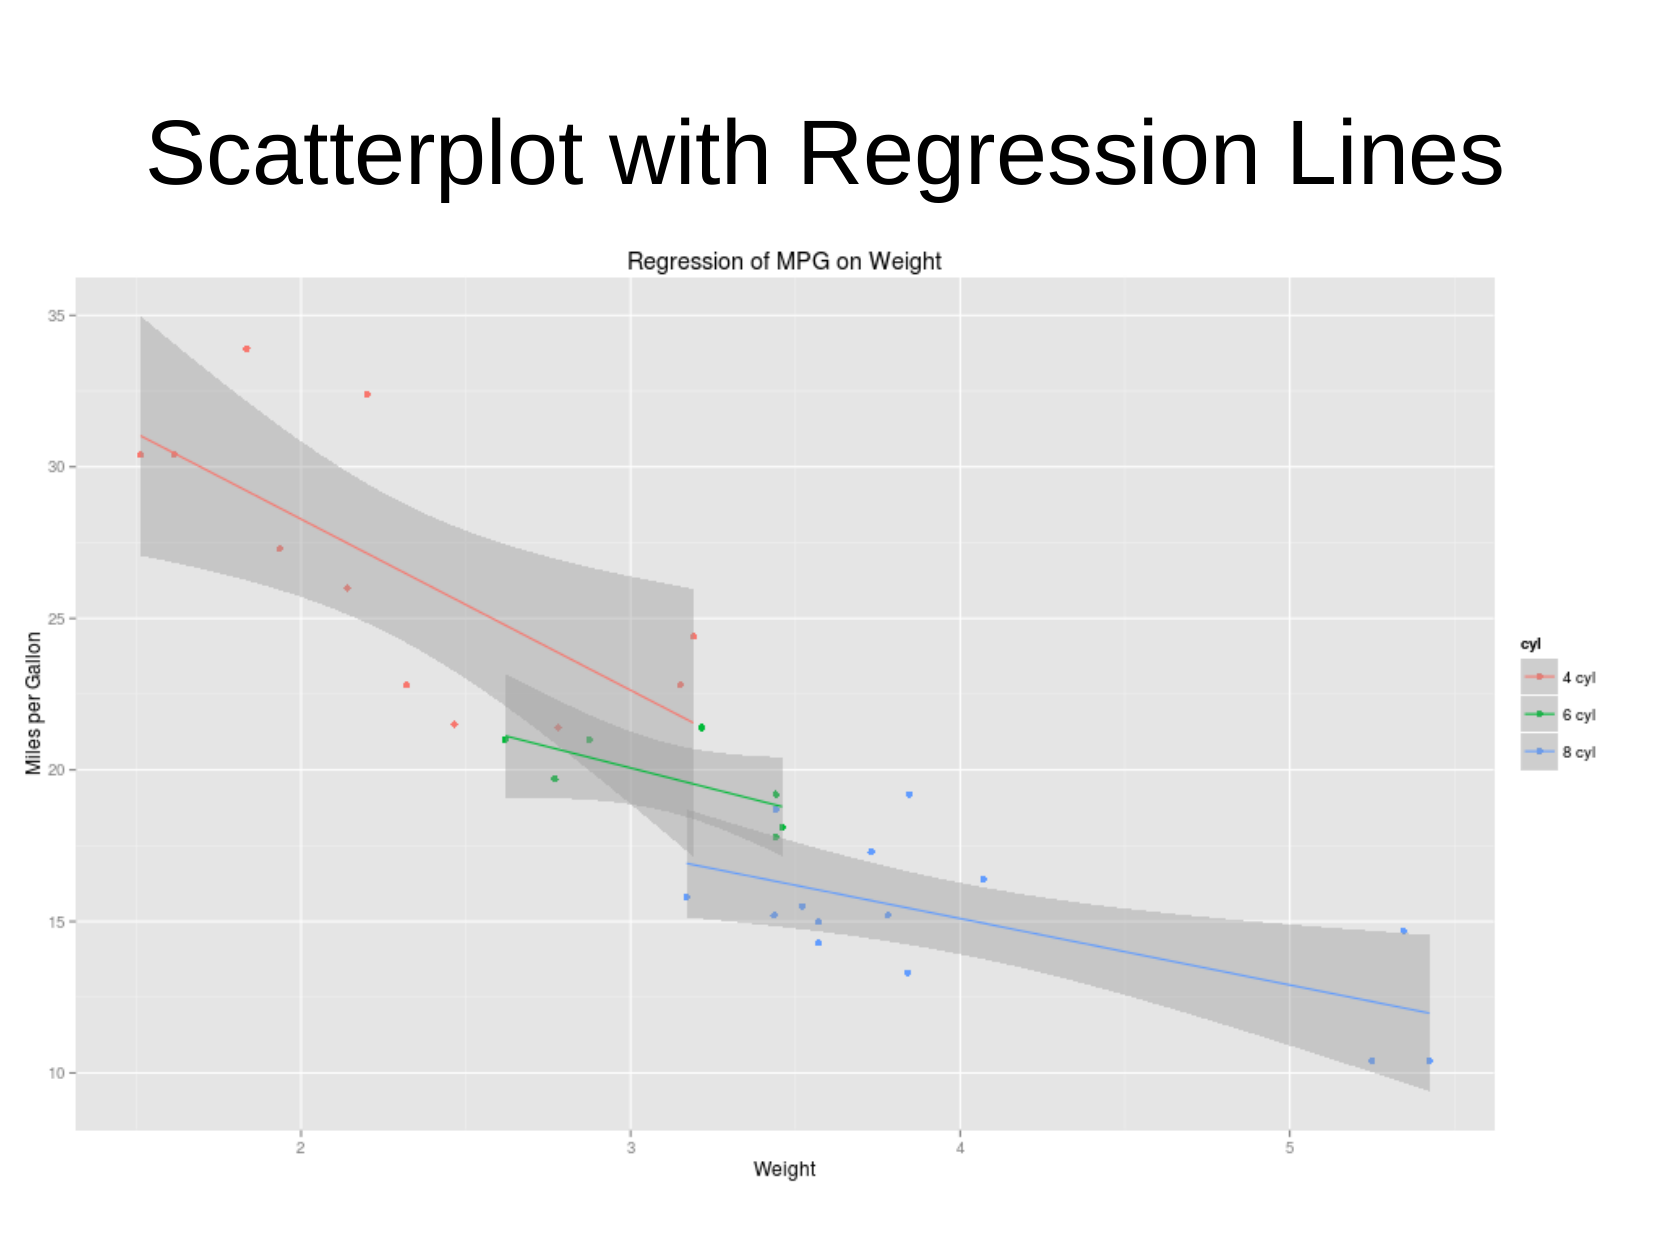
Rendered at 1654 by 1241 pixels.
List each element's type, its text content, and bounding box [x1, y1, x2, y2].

picture [3, 213, 1654, 1199]
title Scatterplot with Regression Lines [82, 49, 1571, 213]
